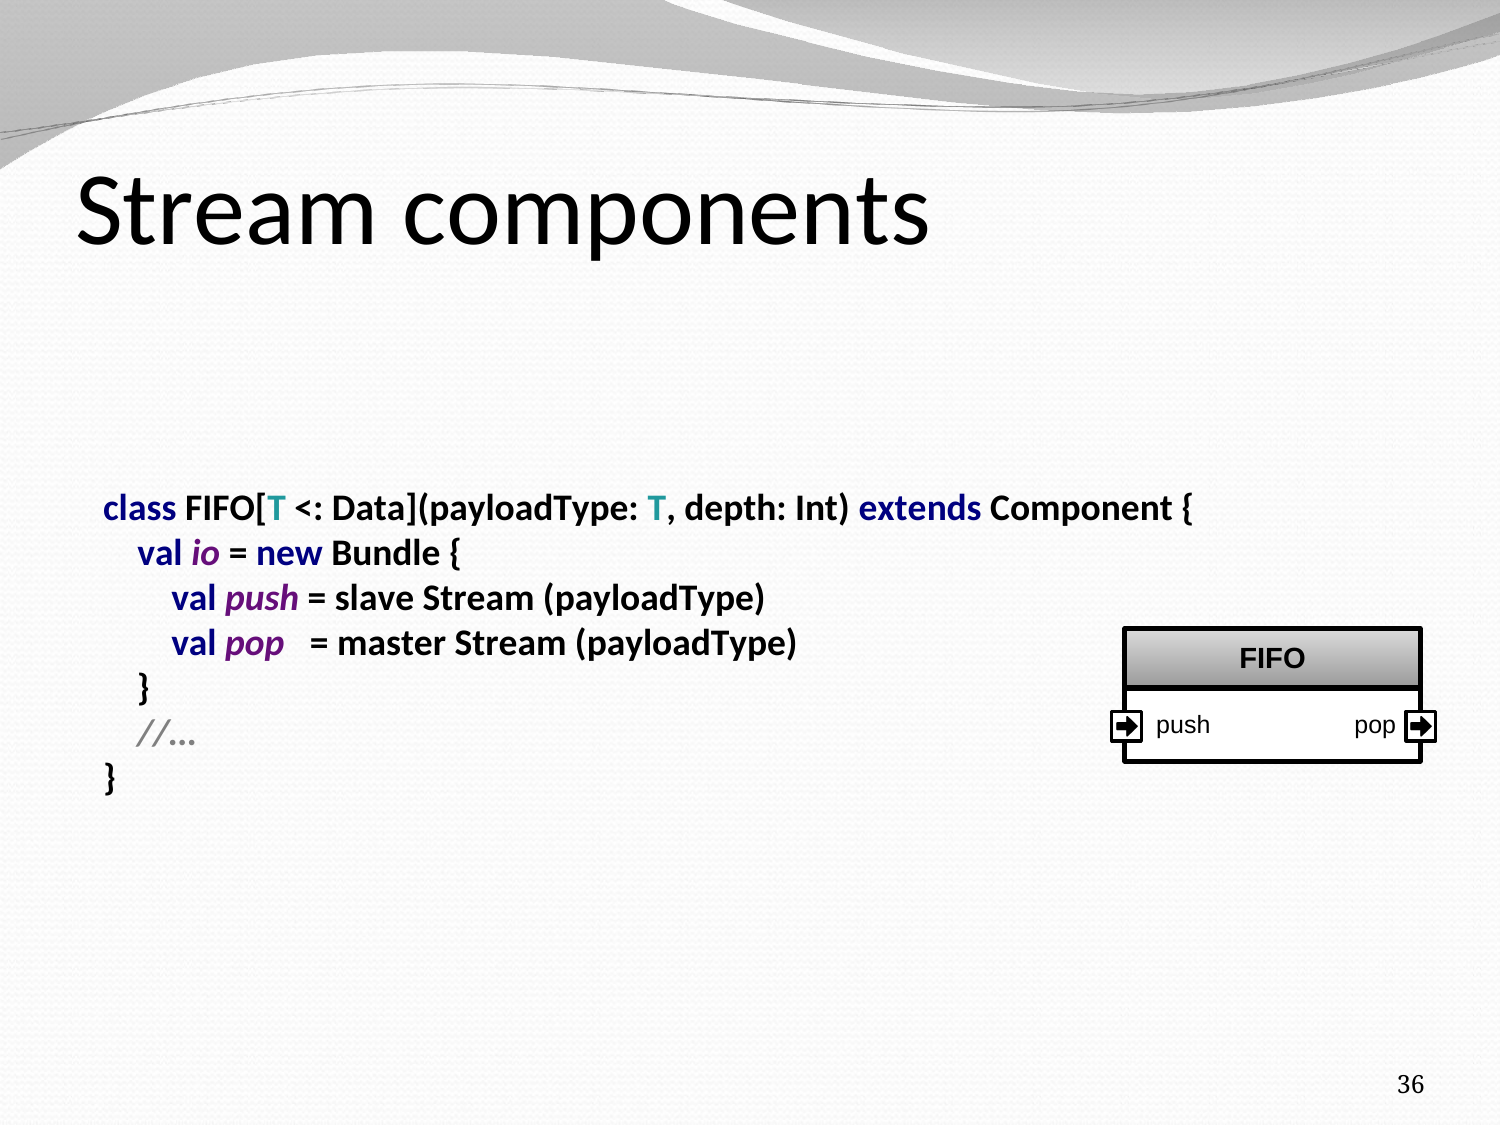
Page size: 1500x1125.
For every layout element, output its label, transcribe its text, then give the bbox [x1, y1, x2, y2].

title Stream components [75, 78, 1426, 266]
text_box class FIFO[T <: Data](payloadType: T, depth: Int) extends Component { val io = new Bundle { val push = slave Stream (payloadType) val pop = master Stream (payloadType) } //… } [88, 474, 1210, 851]
text_box <numéro> [1299, 1042, 1426, 1103]
picture [0, 0, 1500, 1125]
